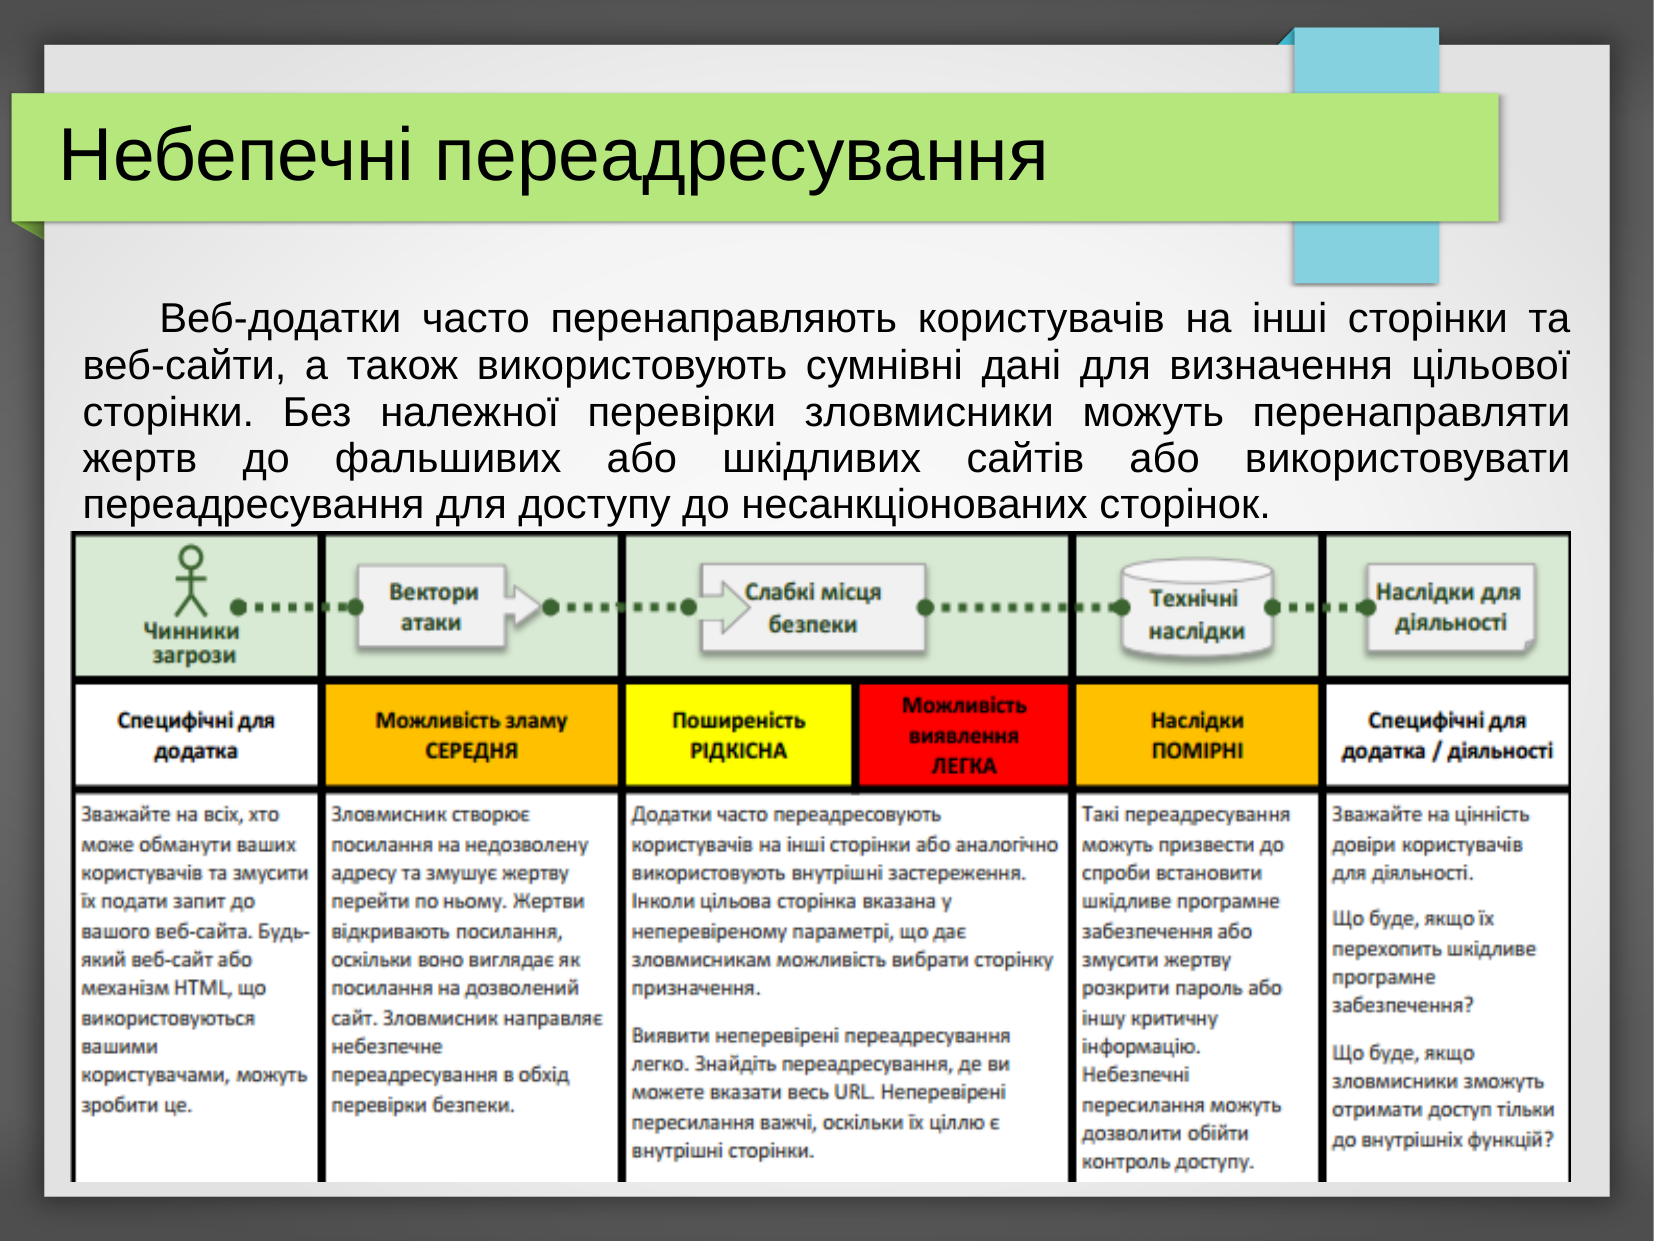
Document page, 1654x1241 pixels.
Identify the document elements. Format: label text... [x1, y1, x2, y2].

list Веб-додатки часто перенаправляють користувачів на інші сторінки та веб-сайти, а також використовують сумнівні дані для визначення цільової сторінки. Без належної перевірки зловмисники можуть перенаправляти жертв до фальшивих або шкідливих сайтів або використовувати переадресування для доступу до несанкціонованих сторінок. [82, 295, 1571, 531]
picture [0, 0, 1654, 1241]
title Небепечні переадресування [59, 110, 1489, 200]
